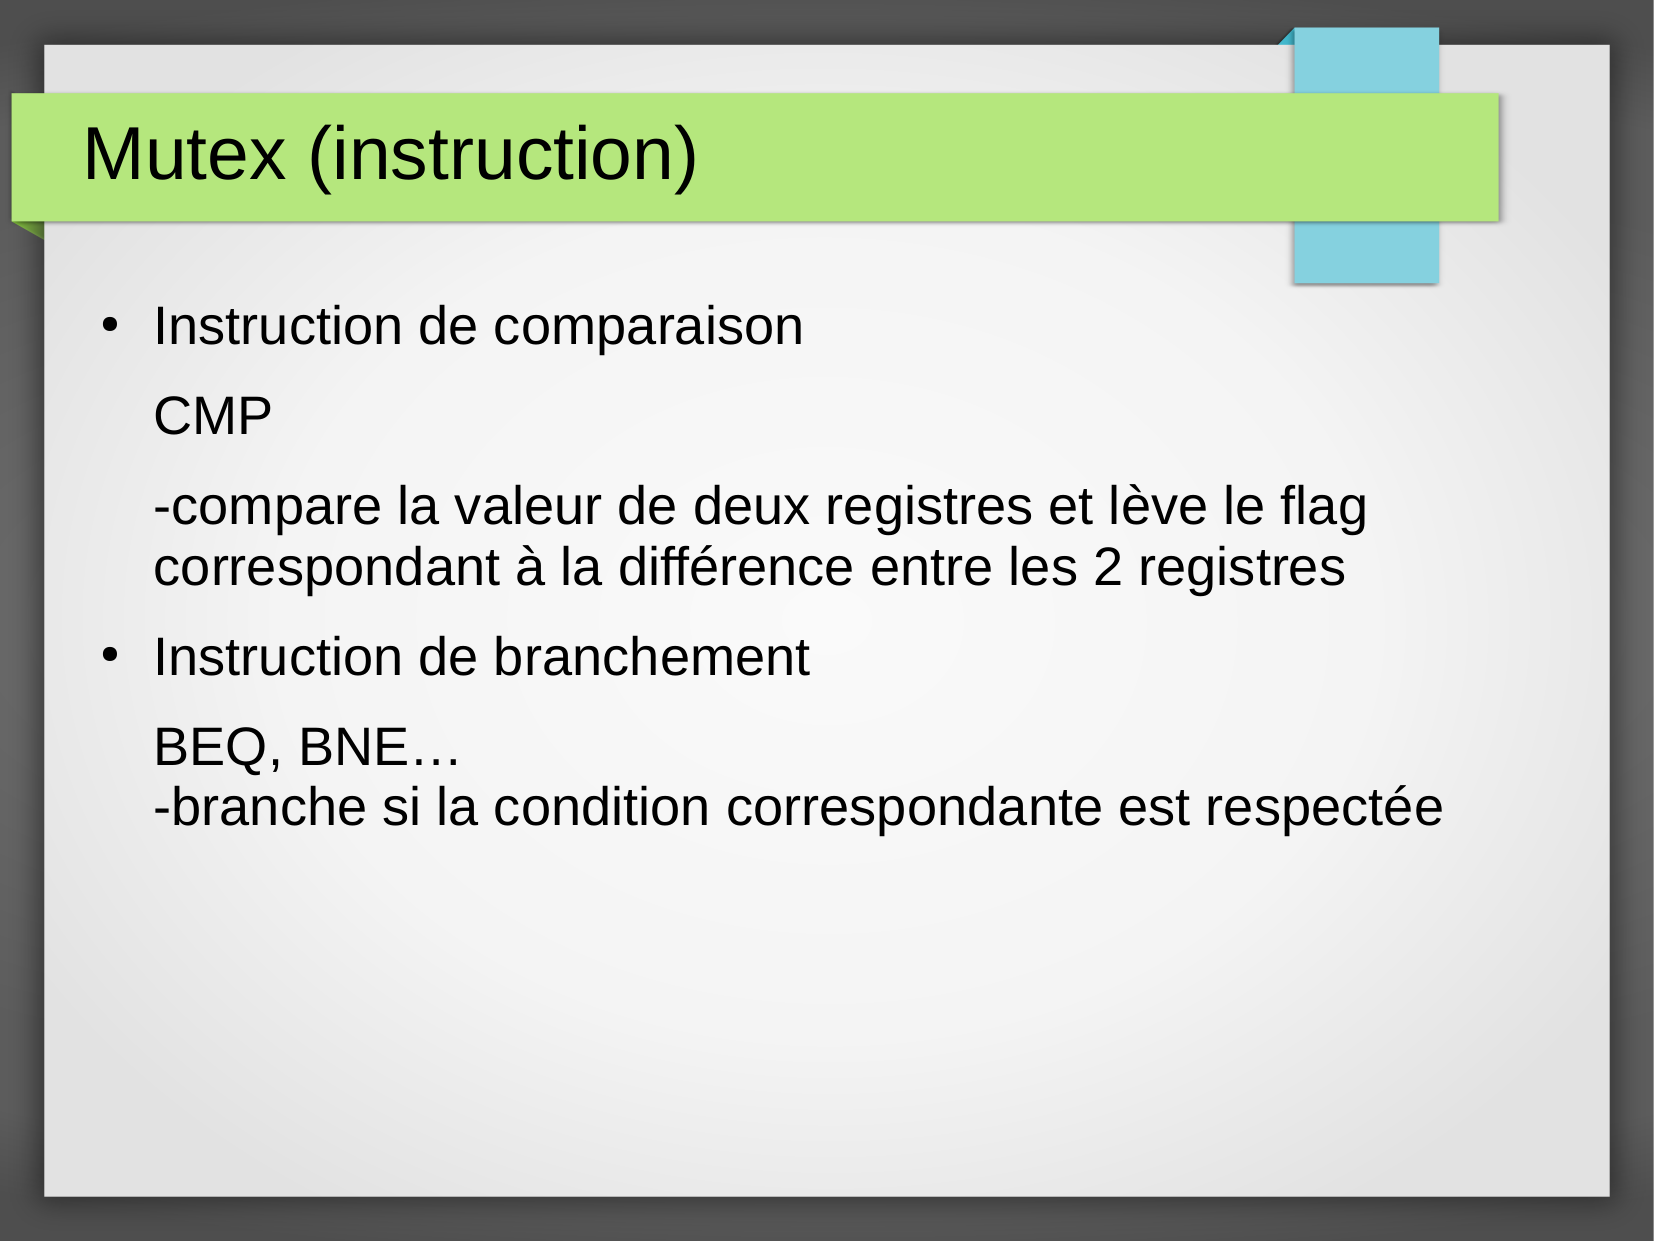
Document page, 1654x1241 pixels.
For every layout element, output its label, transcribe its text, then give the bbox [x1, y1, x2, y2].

picture [0, 0, 1654, 1241]
list Instruction de comparaison CMP -compare la valeur de deux registres et lève le flag correspondant à la différence entre les 2 registres Instruction de branchement BEQ, BNE… -branche si la condition correspondante est respectée [82, 295, 1571, 1015]
title Mutex (instruction) [82, 94, 1264, 213]
